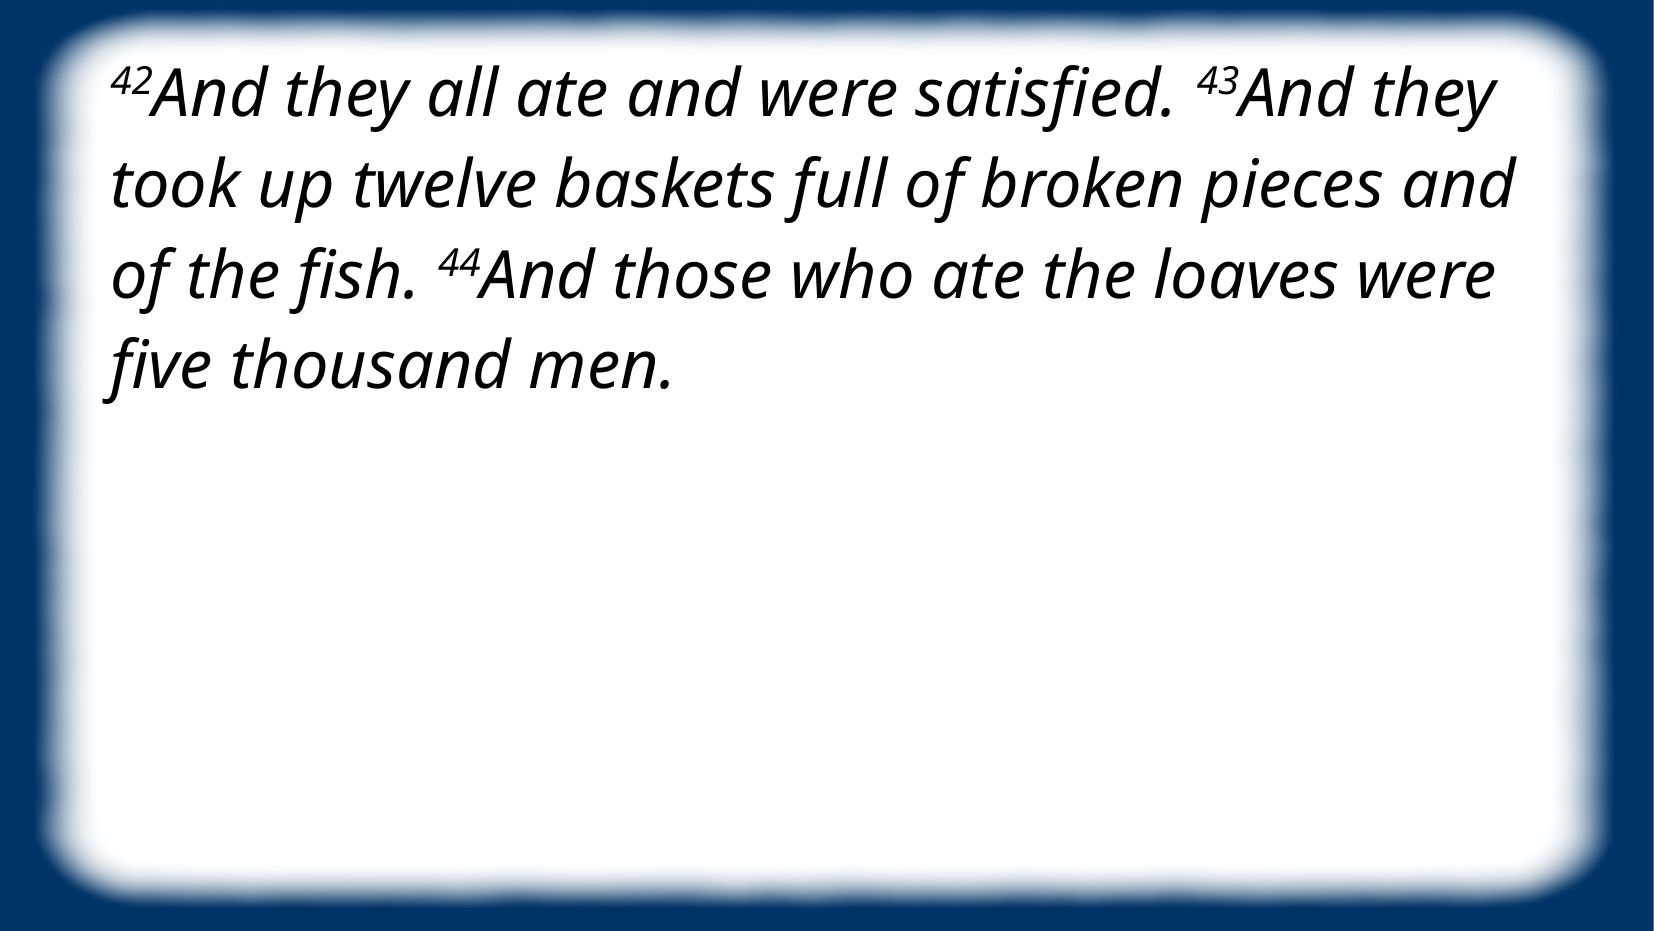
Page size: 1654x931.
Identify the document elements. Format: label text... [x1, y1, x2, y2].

picture [0, 0, 1654, 931]
text_box 42And they all ate and were satisfied. 43And they took up twelve baskets full of broken pieces and of the fish. 44And those who ate the loaves were five thousand men. [95, 37, 1566, 408]
